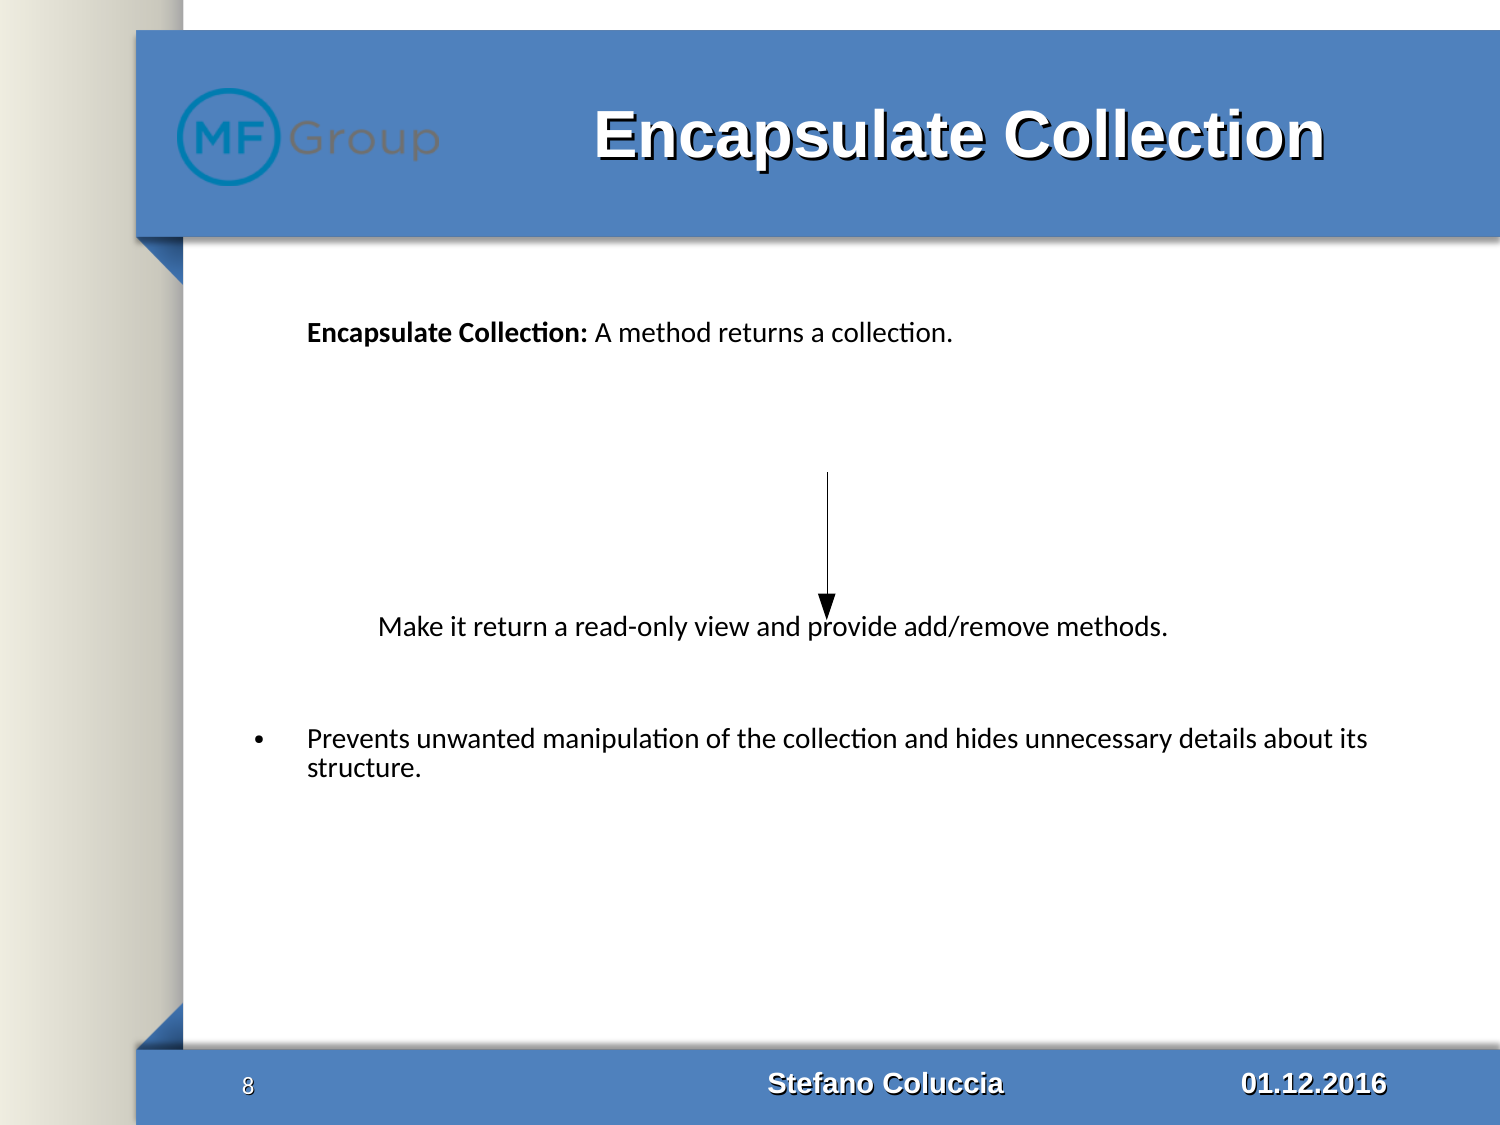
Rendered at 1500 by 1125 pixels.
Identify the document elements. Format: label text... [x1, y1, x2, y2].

title 01.12.2016 [1151, 1062, 1477, 1105]
title Encapsulate Collection [472, 57, 1447, 211]
title Stefano Coluccia [738, 1062, 1034, 1105]
list Encapsulate Collection: A method returns a collection. Make it return a read-only view and provide add/remove methods. Prevents unwanted manipulation of the collection and hides unnecessary details about its structure. [236, 261, 1453, 975]
picture [0, 0, 1500, 1125]
